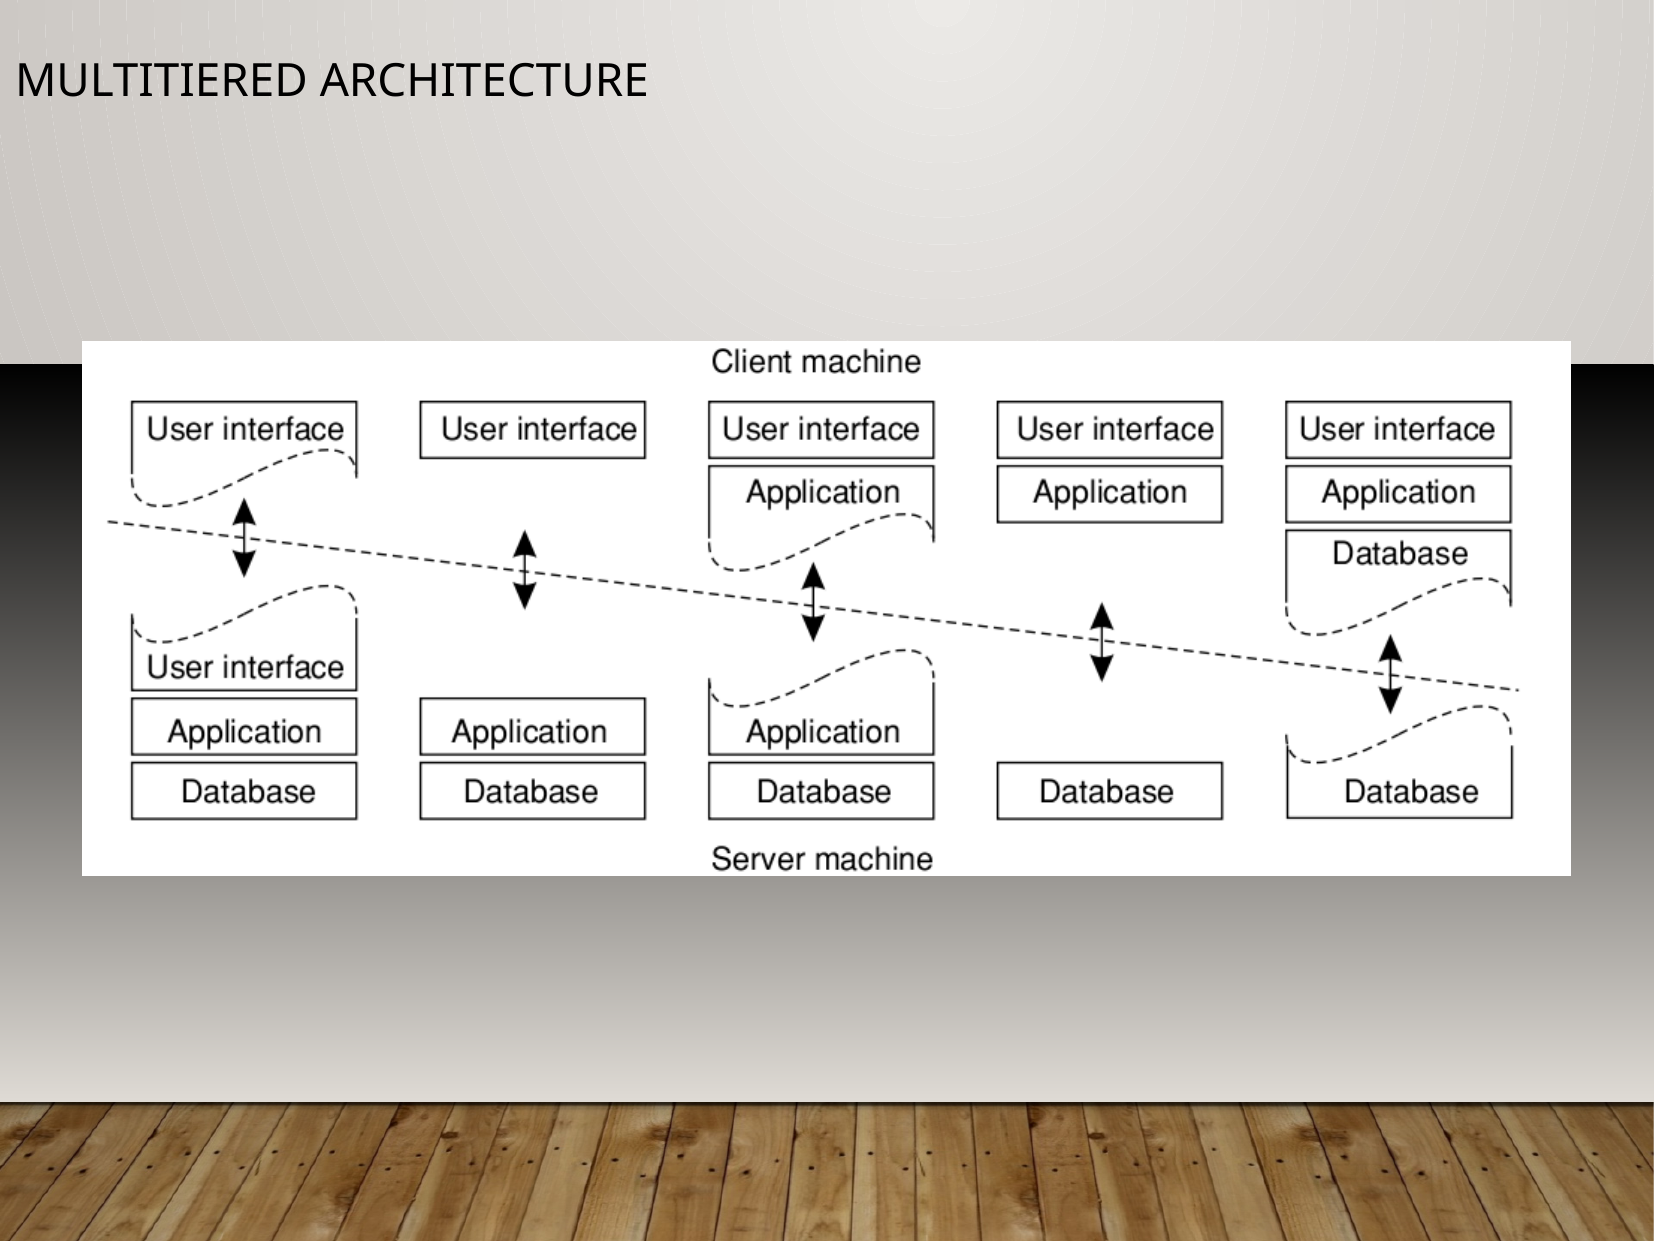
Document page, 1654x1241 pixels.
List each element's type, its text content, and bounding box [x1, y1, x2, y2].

picture [82, 342, 1571, 876]
title Multitiered Architecture [0, 49, 1654, 257]
